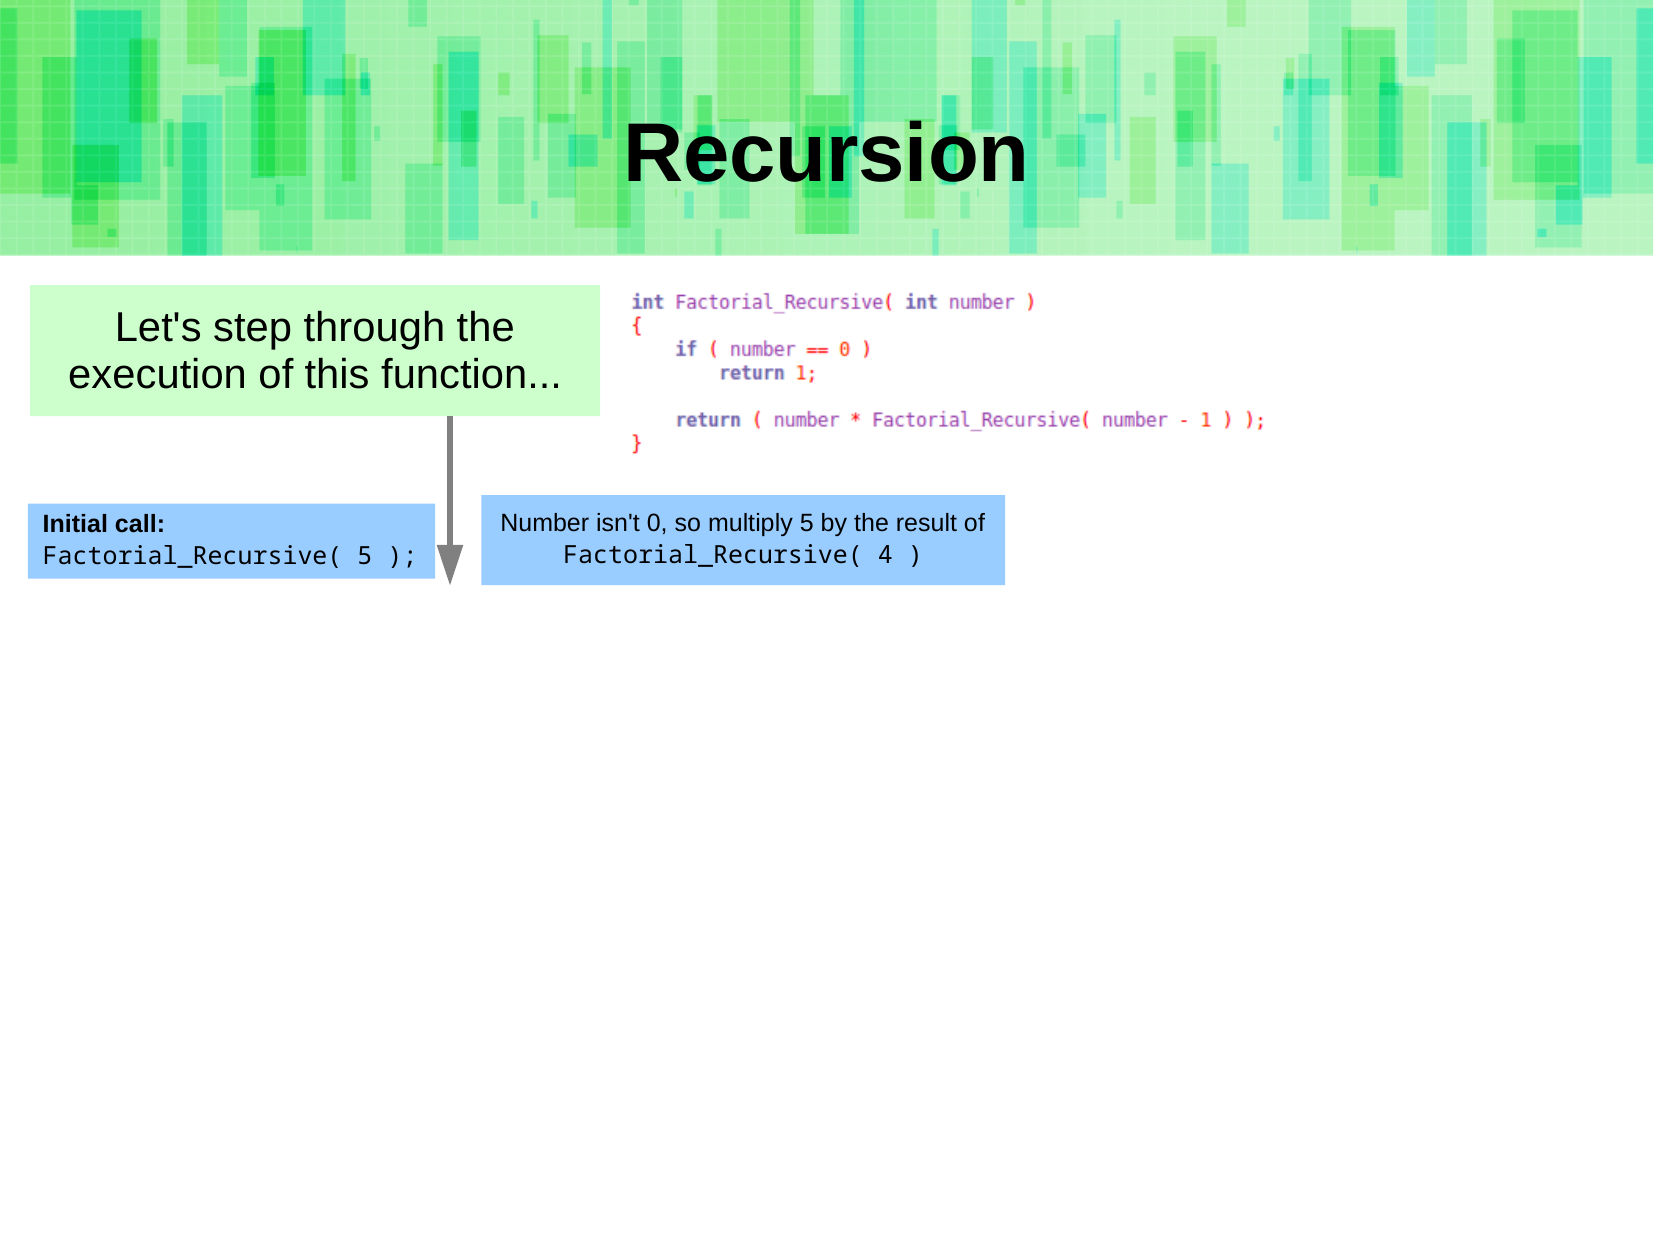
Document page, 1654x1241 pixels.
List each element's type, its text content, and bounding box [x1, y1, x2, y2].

picture [0, 0, 1654, 1241]
text_box Initial call: Factorial_Recursive( 5 ); [27, 503, 436, 579]
text_box Number isn't 0, so multiply 5 by the result of Factorial_Recursive( 4 ) [481, 495, 1006, 586]
title Recursion [82, 49, 1571, 257]
text_box Let's step through the execution of this function... [30, 285, 601, 417]
